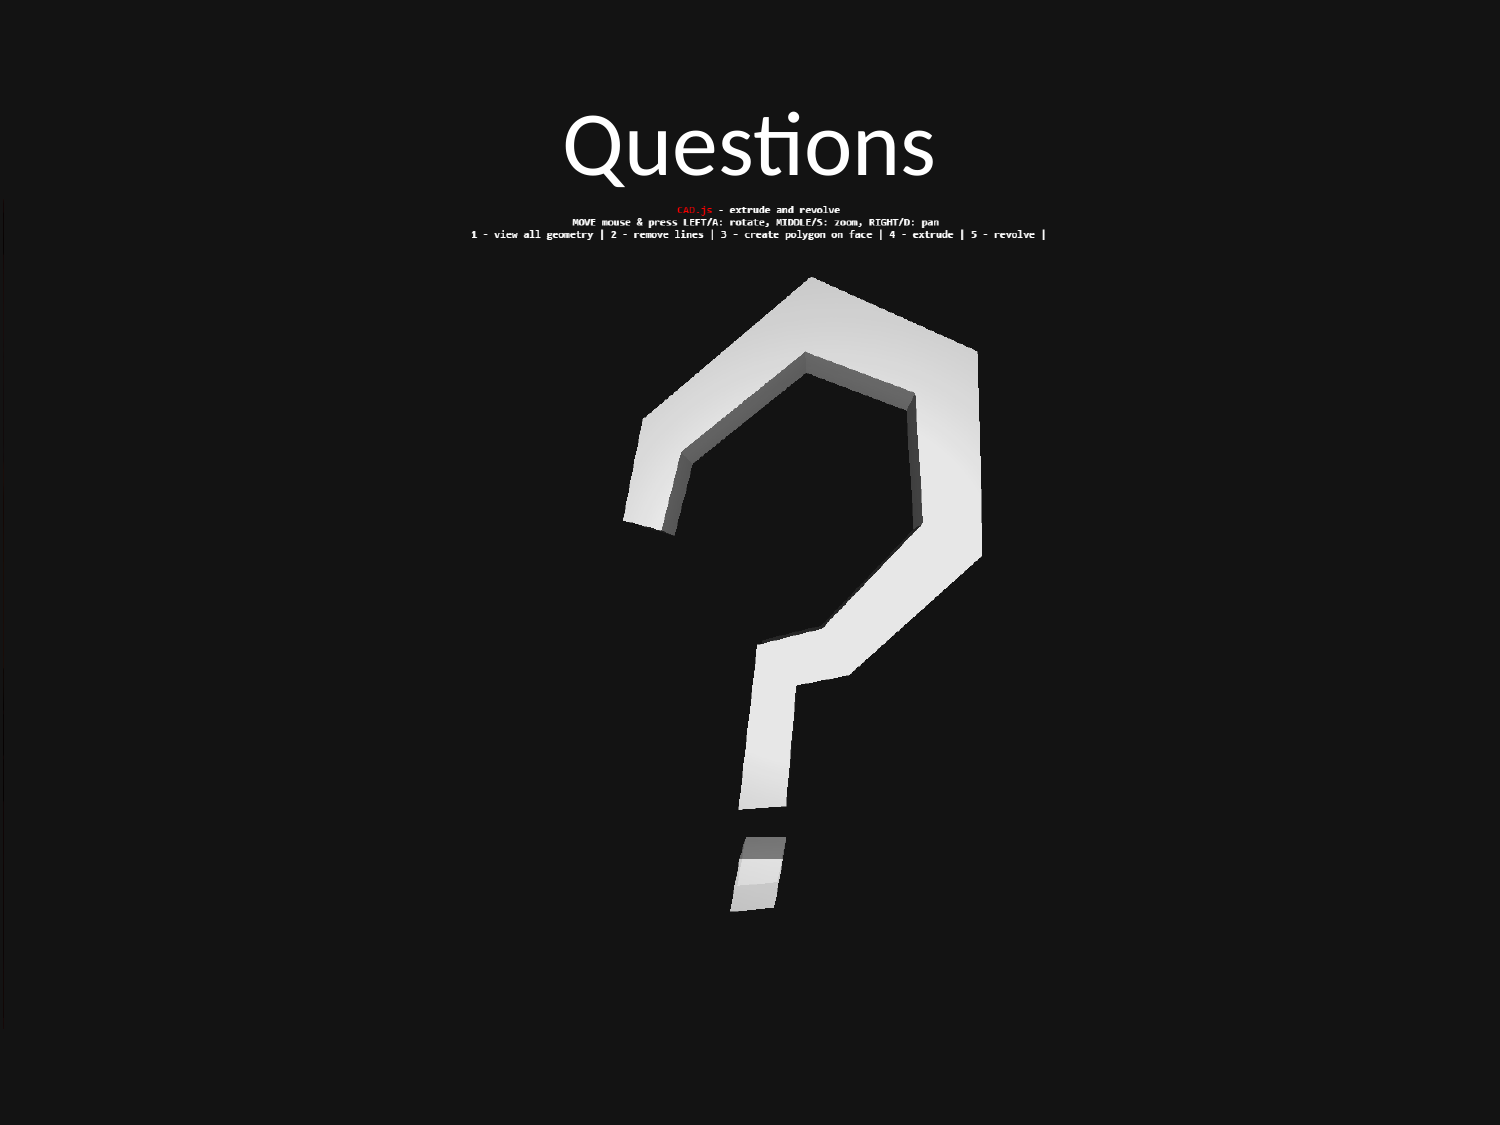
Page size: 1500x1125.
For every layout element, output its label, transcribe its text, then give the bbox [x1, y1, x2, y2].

picture [3, 199, 1500, 1029]
title Questions [75, 45, 1425, 199]
